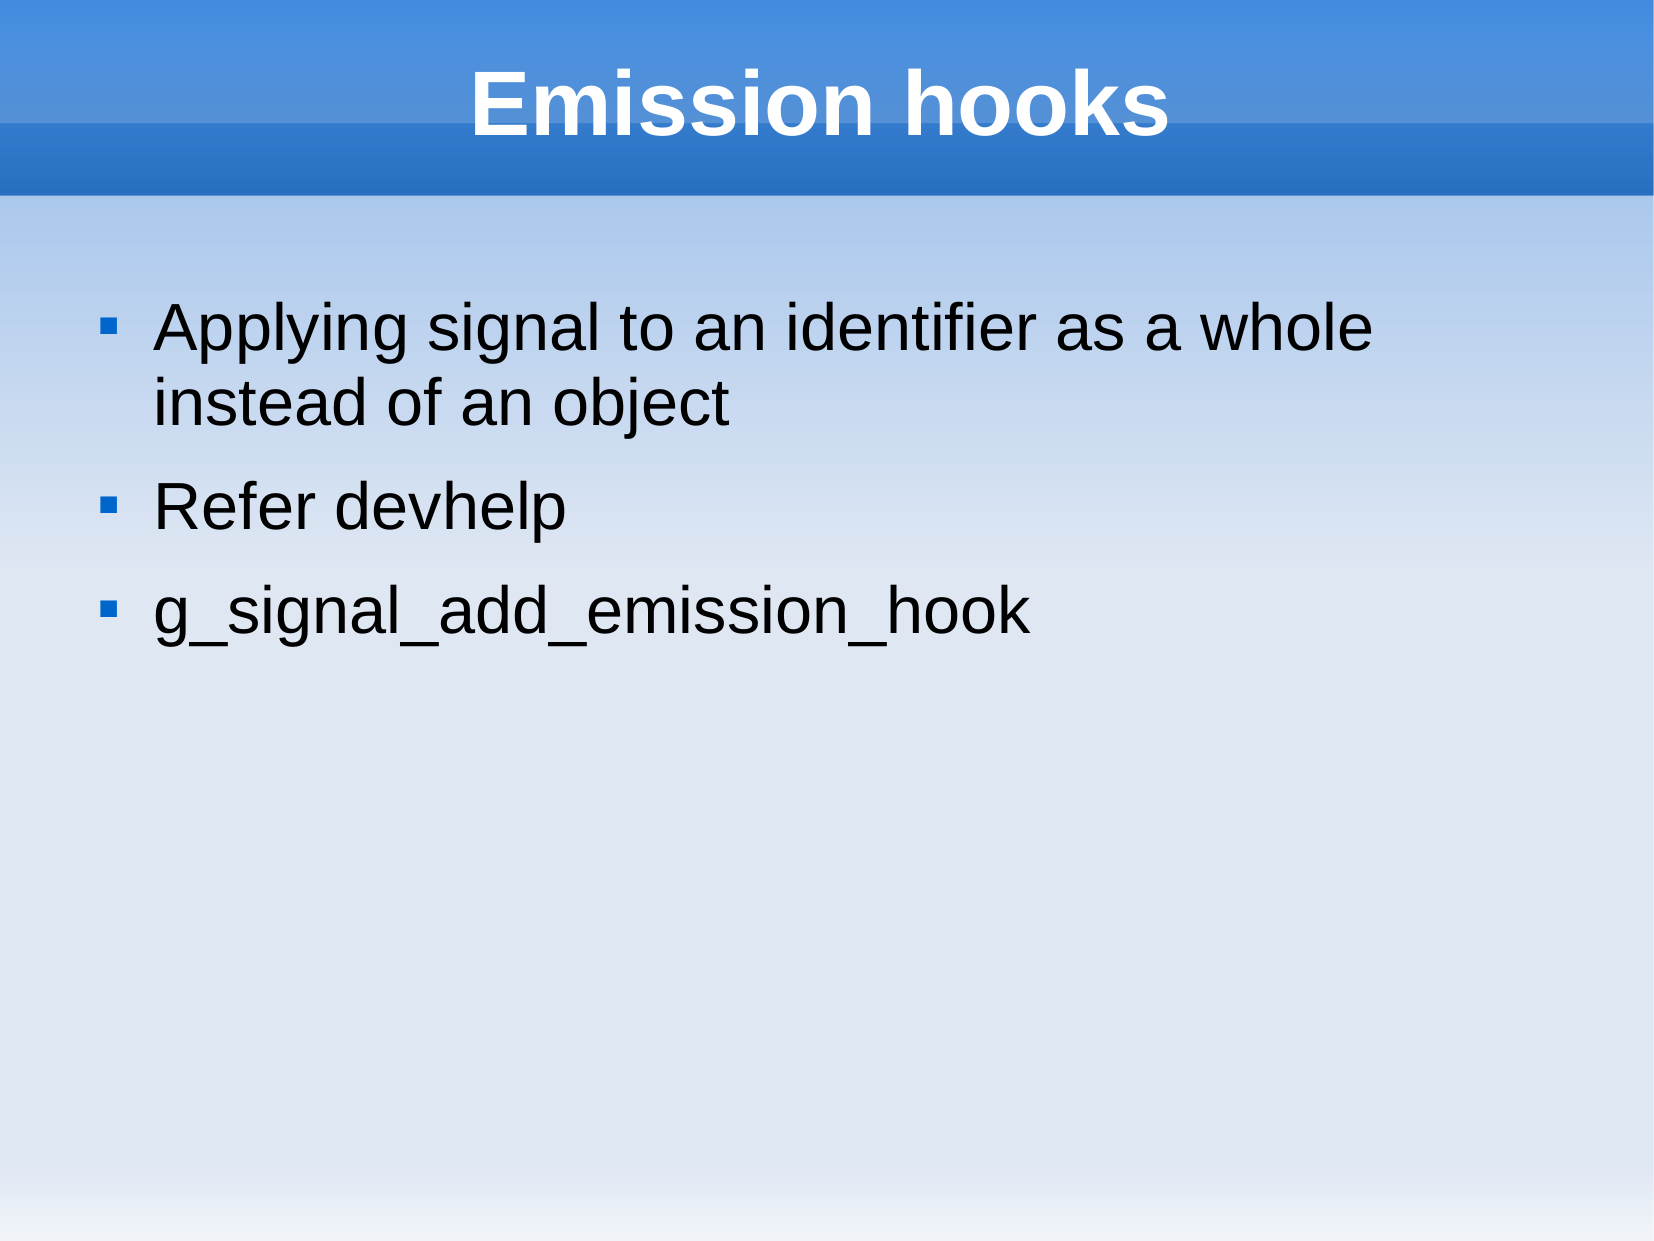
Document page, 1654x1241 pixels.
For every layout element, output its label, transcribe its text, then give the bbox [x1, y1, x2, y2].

list Applying signal to an identifier as a whole instead of an object Refer devhelp g_signal_add_emission_hook [82, 290, 1571, 1094]
picture [0, 0, 1654, 1241]
title Emission hooks [76, 7, 1565, 200]
